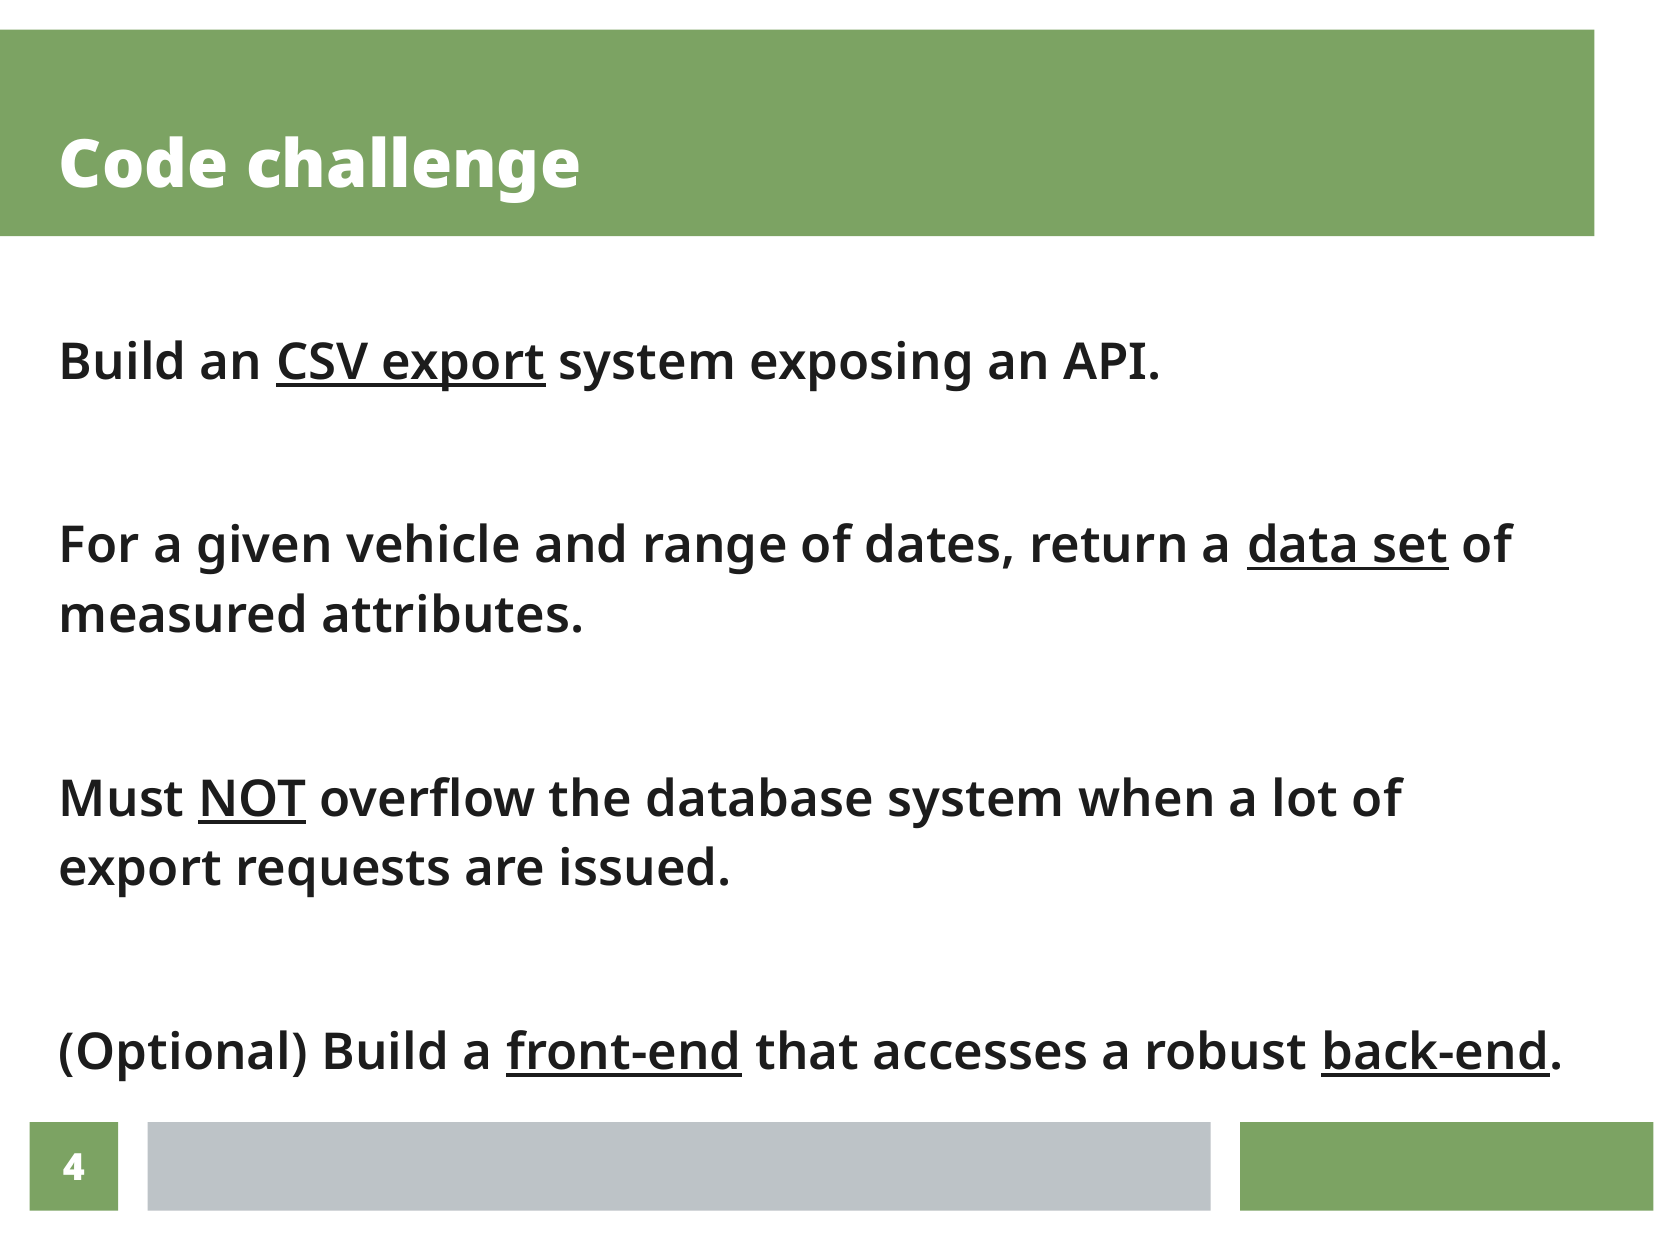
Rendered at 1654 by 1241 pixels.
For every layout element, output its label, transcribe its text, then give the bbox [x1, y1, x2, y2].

list Build an CSV export system exposing an API. For a given vehicle and range of dates, return a data set of measured attributes. Must NOT overflow the database system when a lot of export requests are issued. (Optional) Build a front-end that accesses a robust back-end. [59, 324, 1565, 1093]
title Code challenge [59, 59, 1595, 207]
